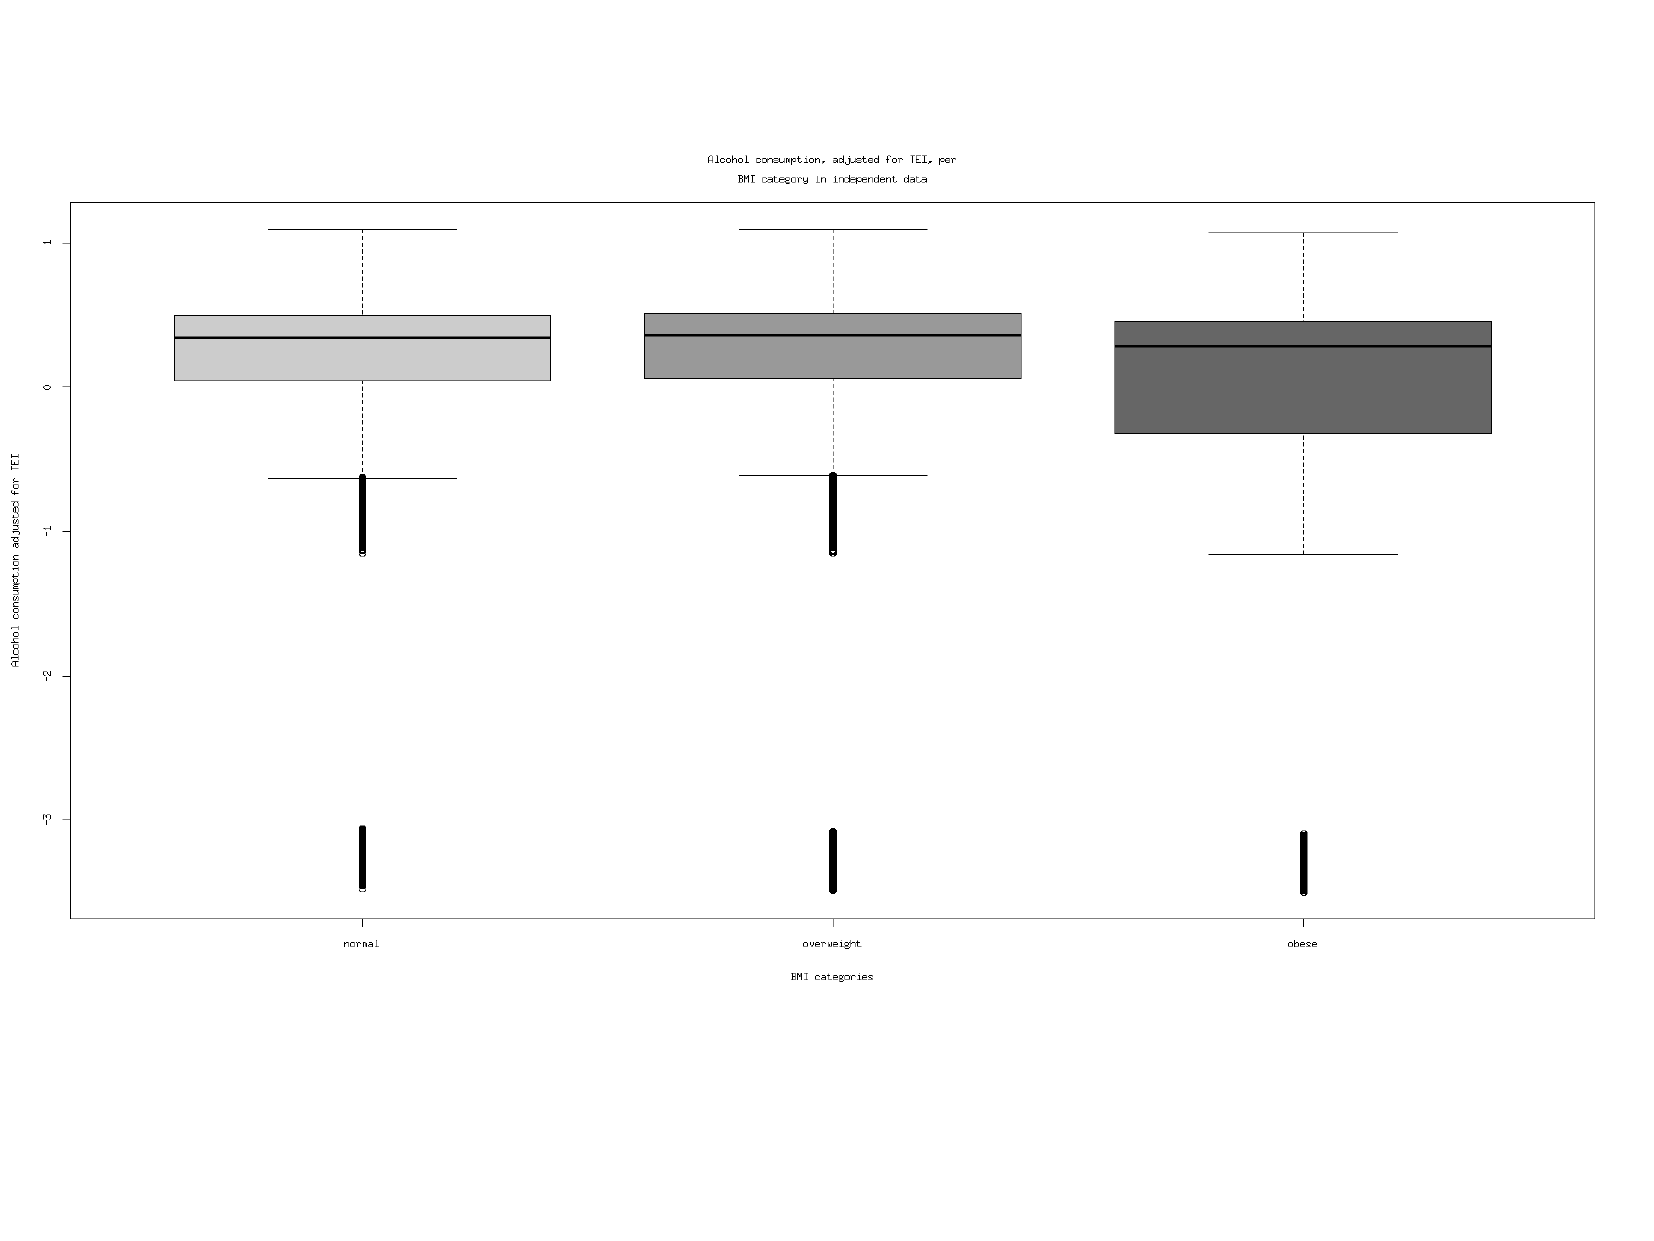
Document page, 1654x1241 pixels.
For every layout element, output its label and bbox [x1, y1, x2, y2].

picture [7, 139, 1611, 991]
